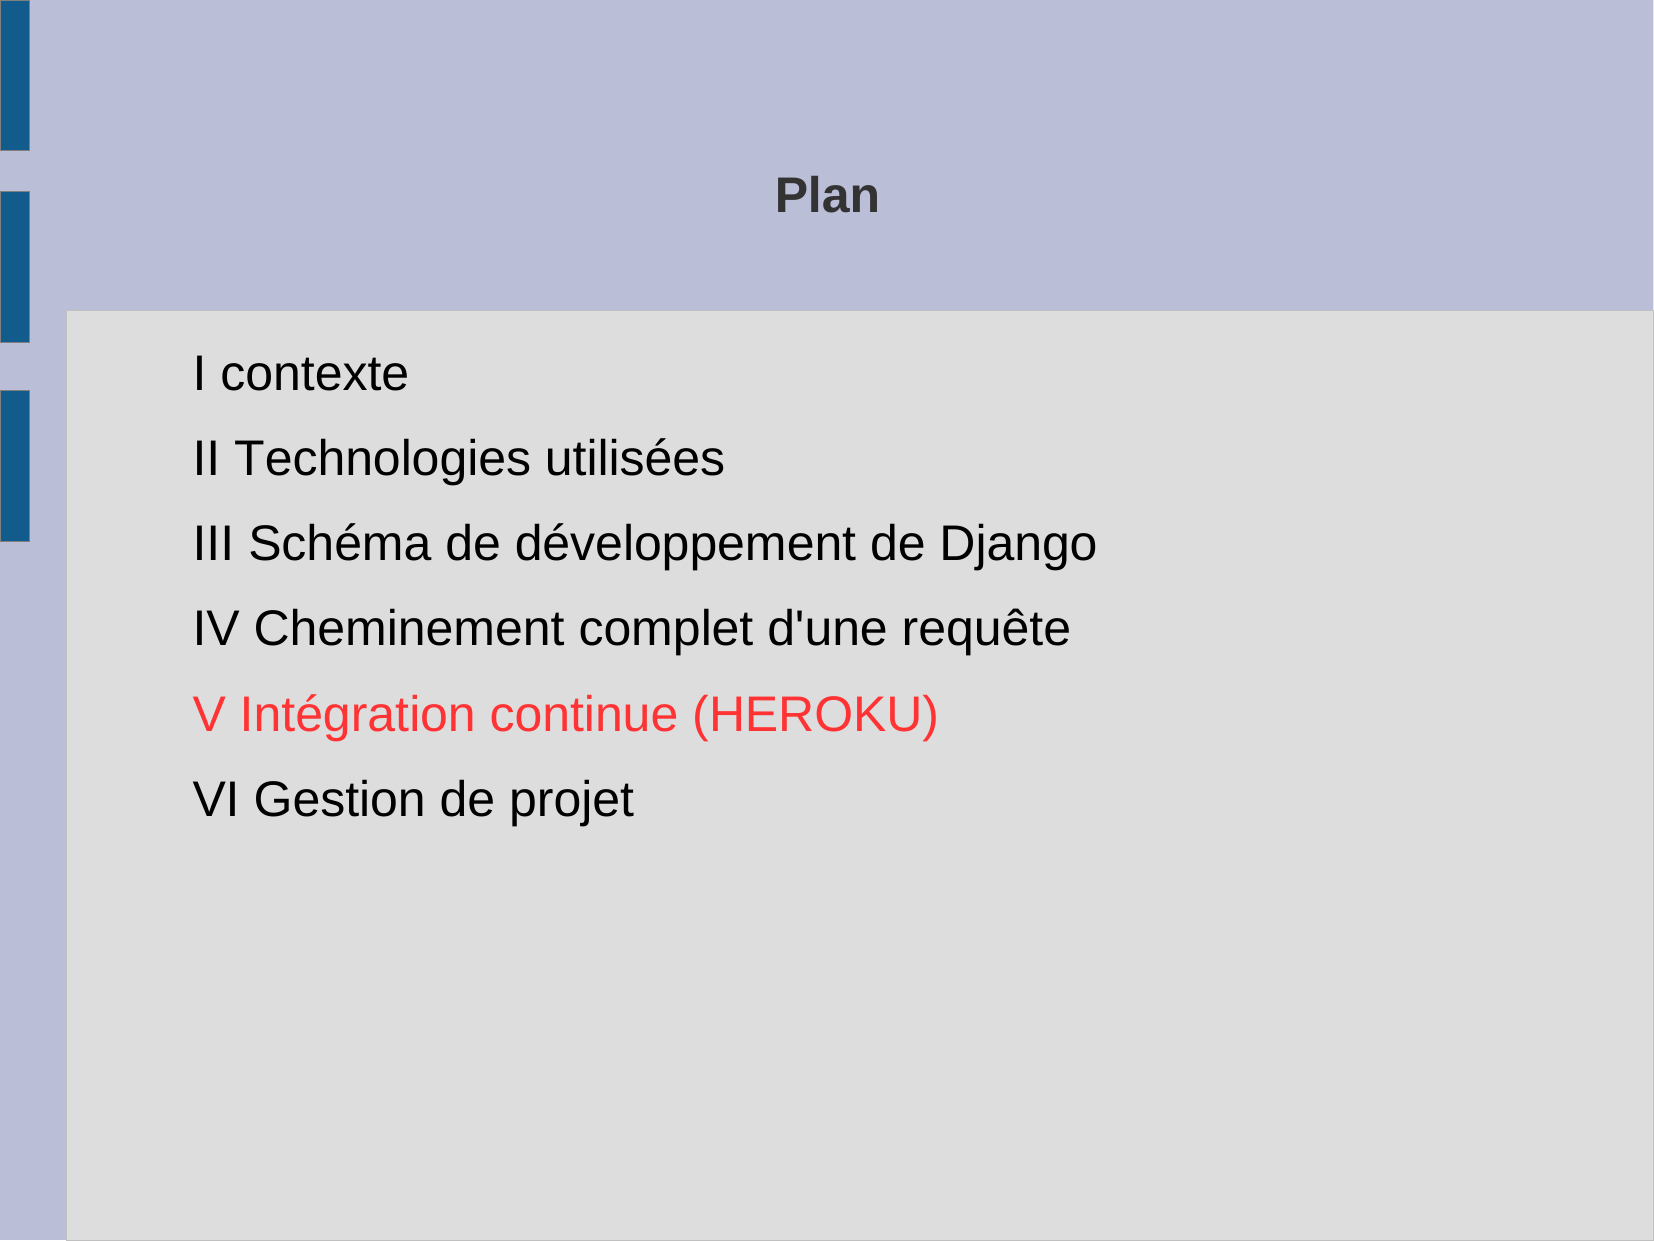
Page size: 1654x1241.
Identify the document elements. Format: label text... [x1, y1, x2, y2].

title Plan [121, 91, 1534, 299]
list I contexte II Technologies utilisées III Schéma de développement de Django IV Cheminement complet d'une requête V Intégration continue (HEROKU) VI Gestion de projet [121, 344, 1534, 1127]
